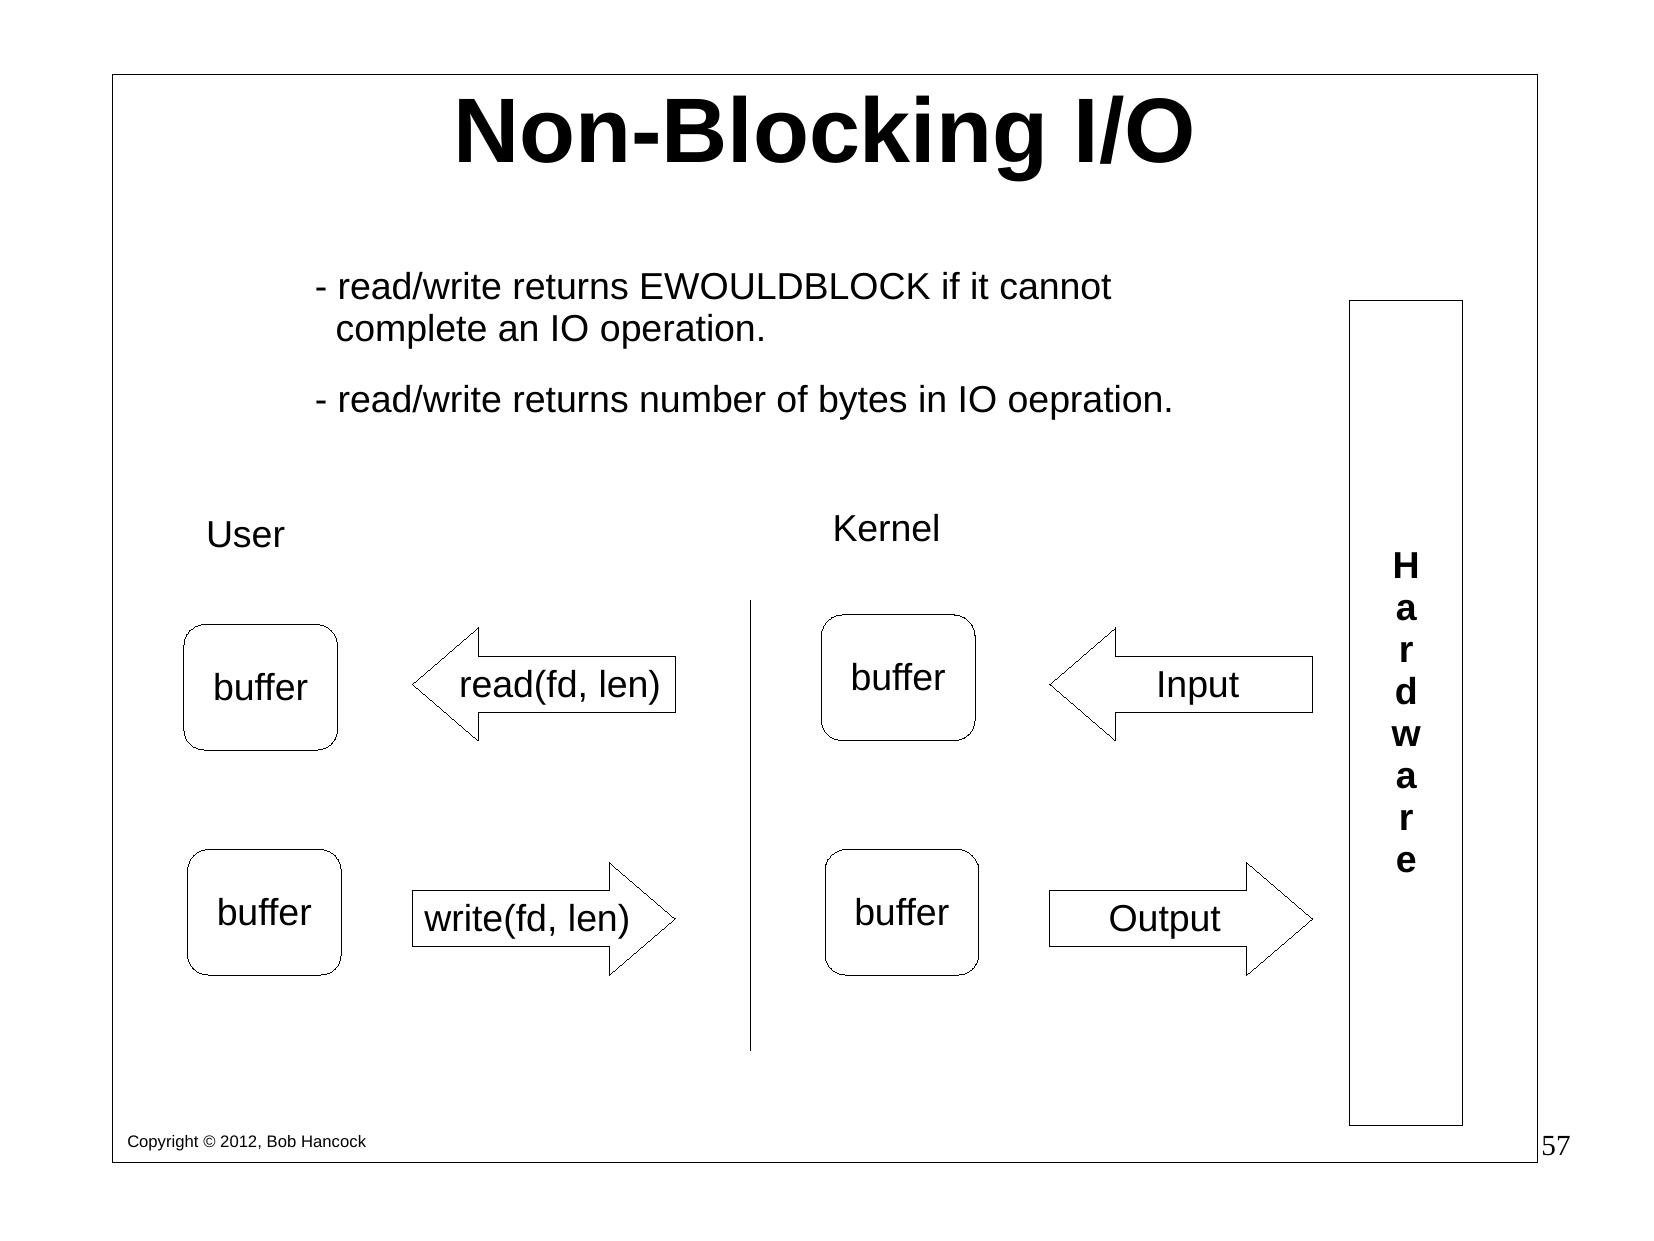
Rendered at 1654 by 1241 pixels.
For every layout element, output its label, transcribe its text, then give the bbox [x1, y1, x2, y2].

text_box - read/write returns EWOULDBLOCK if it cannot complete an IO operation. [300, 257, 1238, 357]
text_box buffer [821, 614, 976, 741]
text_box write(fd, len) [412, 862, 676, 976]
text_box Copyright © 2012, Bob Hancock [112, 1125, 382, 1159]
text_box read(fd, len) [412, 627, 676, 741]
text_box H a r d w a r e [1349, 300, 1463, 1126]
text_box buffer [187, 849, 342, 976]
text_box - read/write returns number of bytes in IO oepration. [300, 371, 1270, 428]
title Non-Blocking I/O [112, 75, 1538, 188]
text_box buffer [183, 624, 338, 751]
text_box User [191, 505, 301, 563]
text_box Output [1049, 862, 1313, 976]
text_box Kernel [817, 500, 956, 563]
text_box Input [1049, 627, 1313, 741]
text_box buffer [825, 849, 979, 976]
